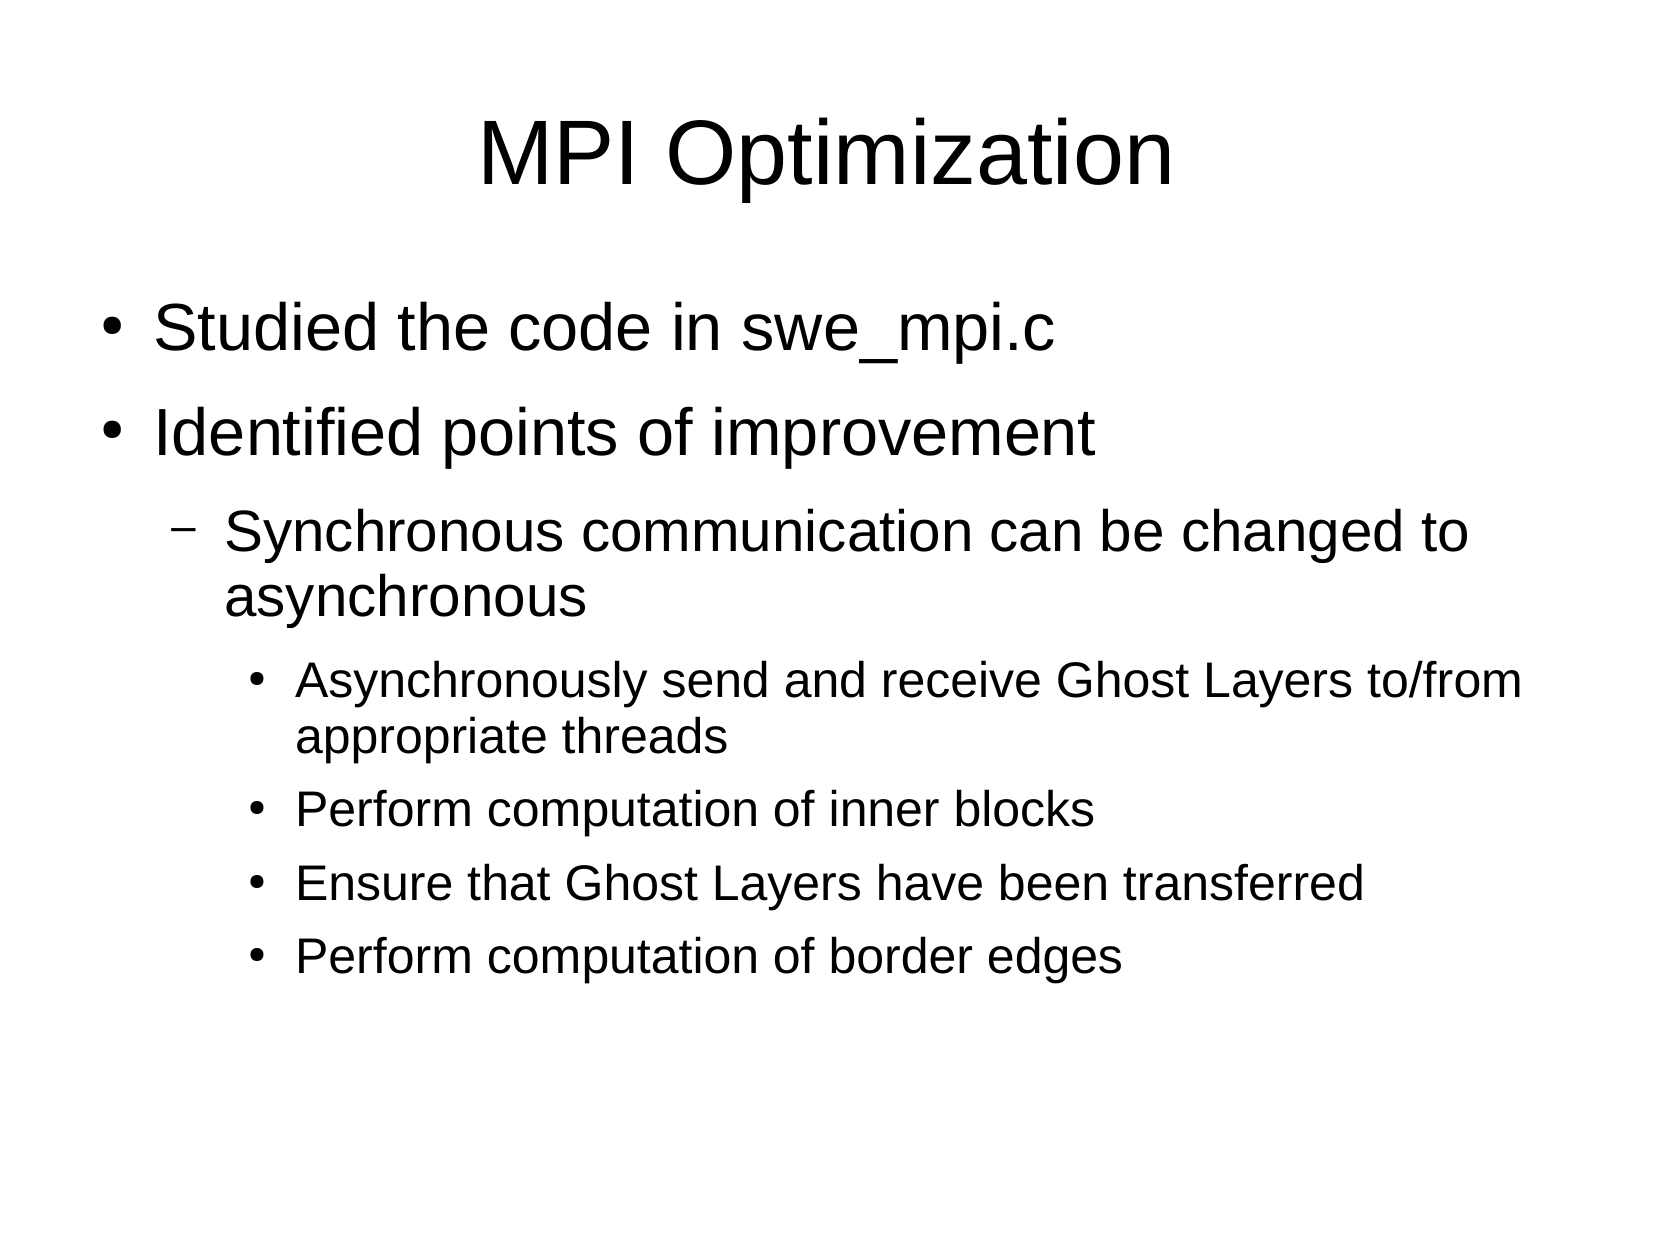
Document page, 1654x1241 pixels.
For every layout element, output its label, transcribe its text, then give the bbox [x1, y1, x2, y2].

list Studied the code in swe_mpi.c Identified points of improvement Synchronous communication can be changed to asynchronous Asynchronously send and receive Ghost Layers to/from appropriate threads Perform computation of inner blocks Ensure that Ghost Layers have been transferred Perform computation of border edges [82, 290, 1571, 1010]
title MPI Optimization [82, 49, 1571, 257]
